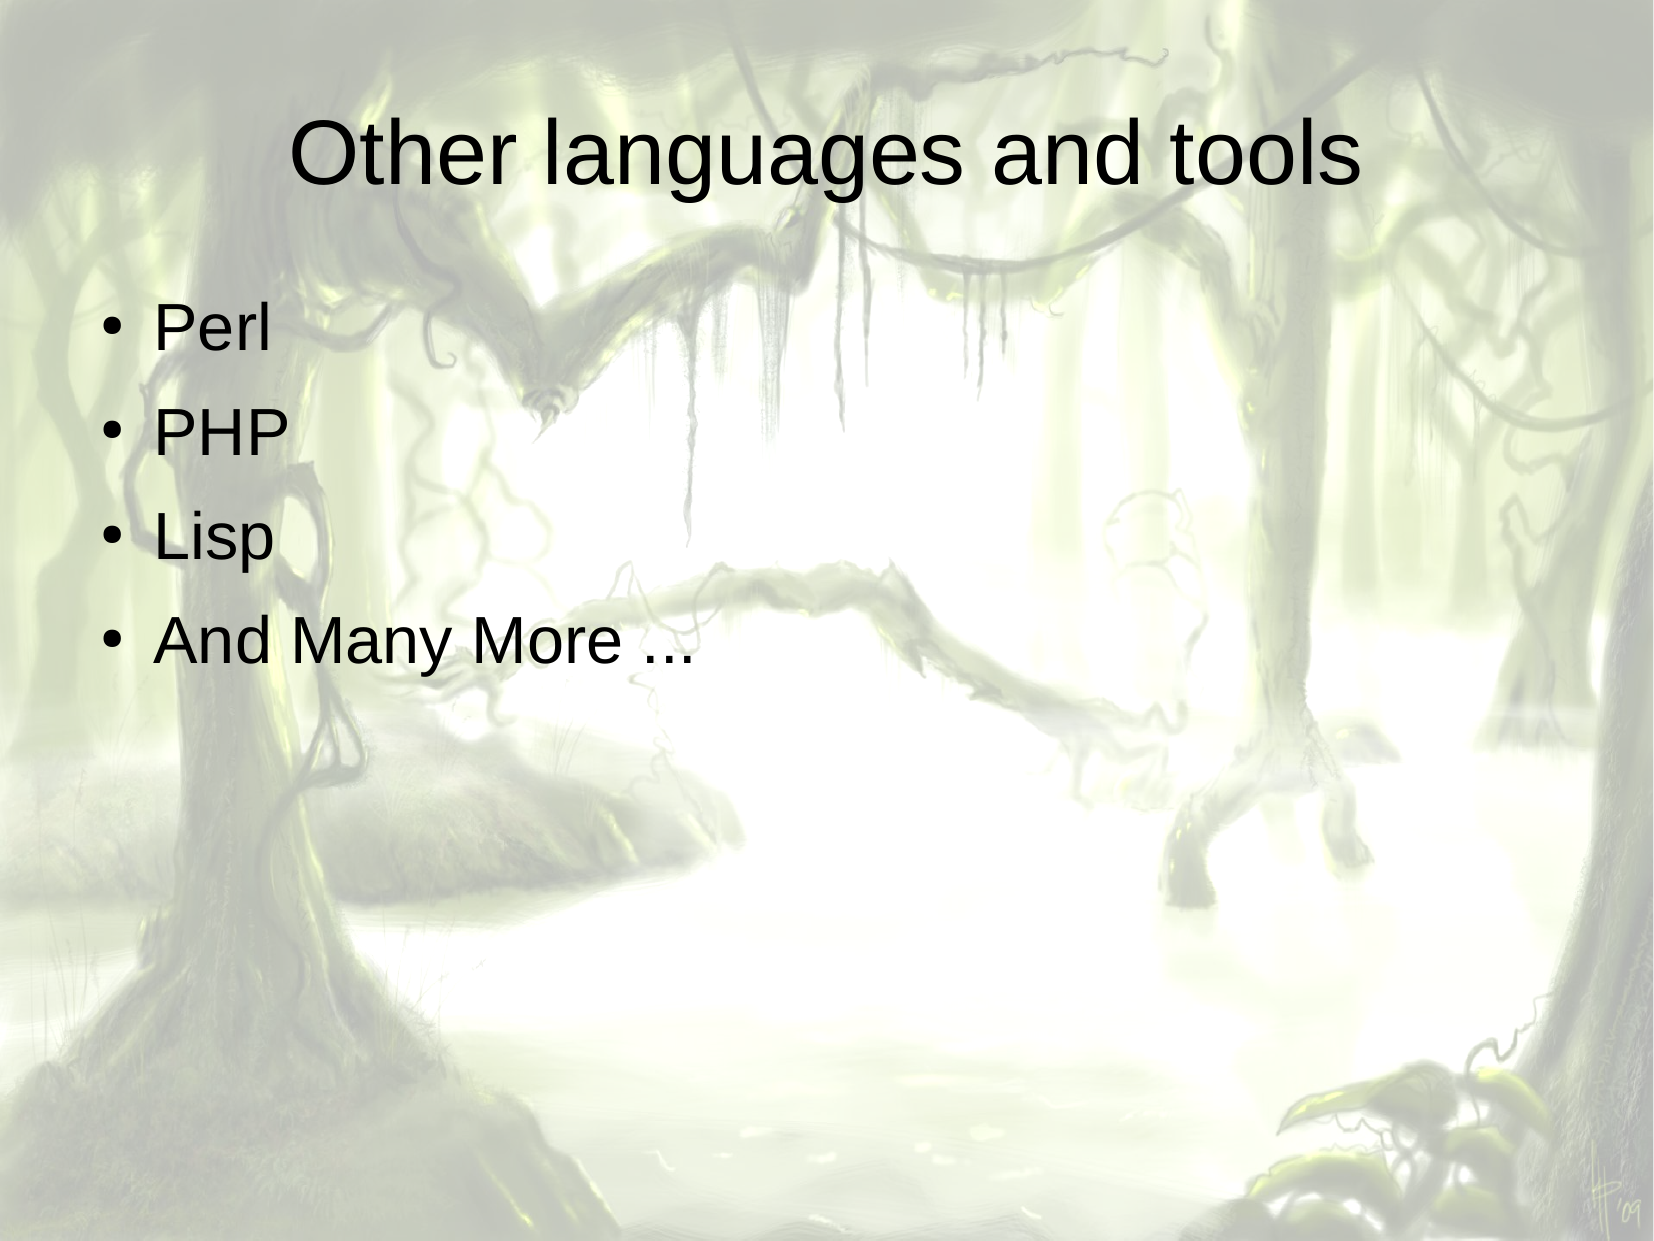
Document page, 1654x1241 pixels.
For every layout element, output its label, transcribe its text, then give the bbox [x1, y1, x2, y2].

list Perl PHP Lisp And Many More ... [82, 290, 1538, 1010]
title Other languages and tools [82, 49, 1571, 257]
